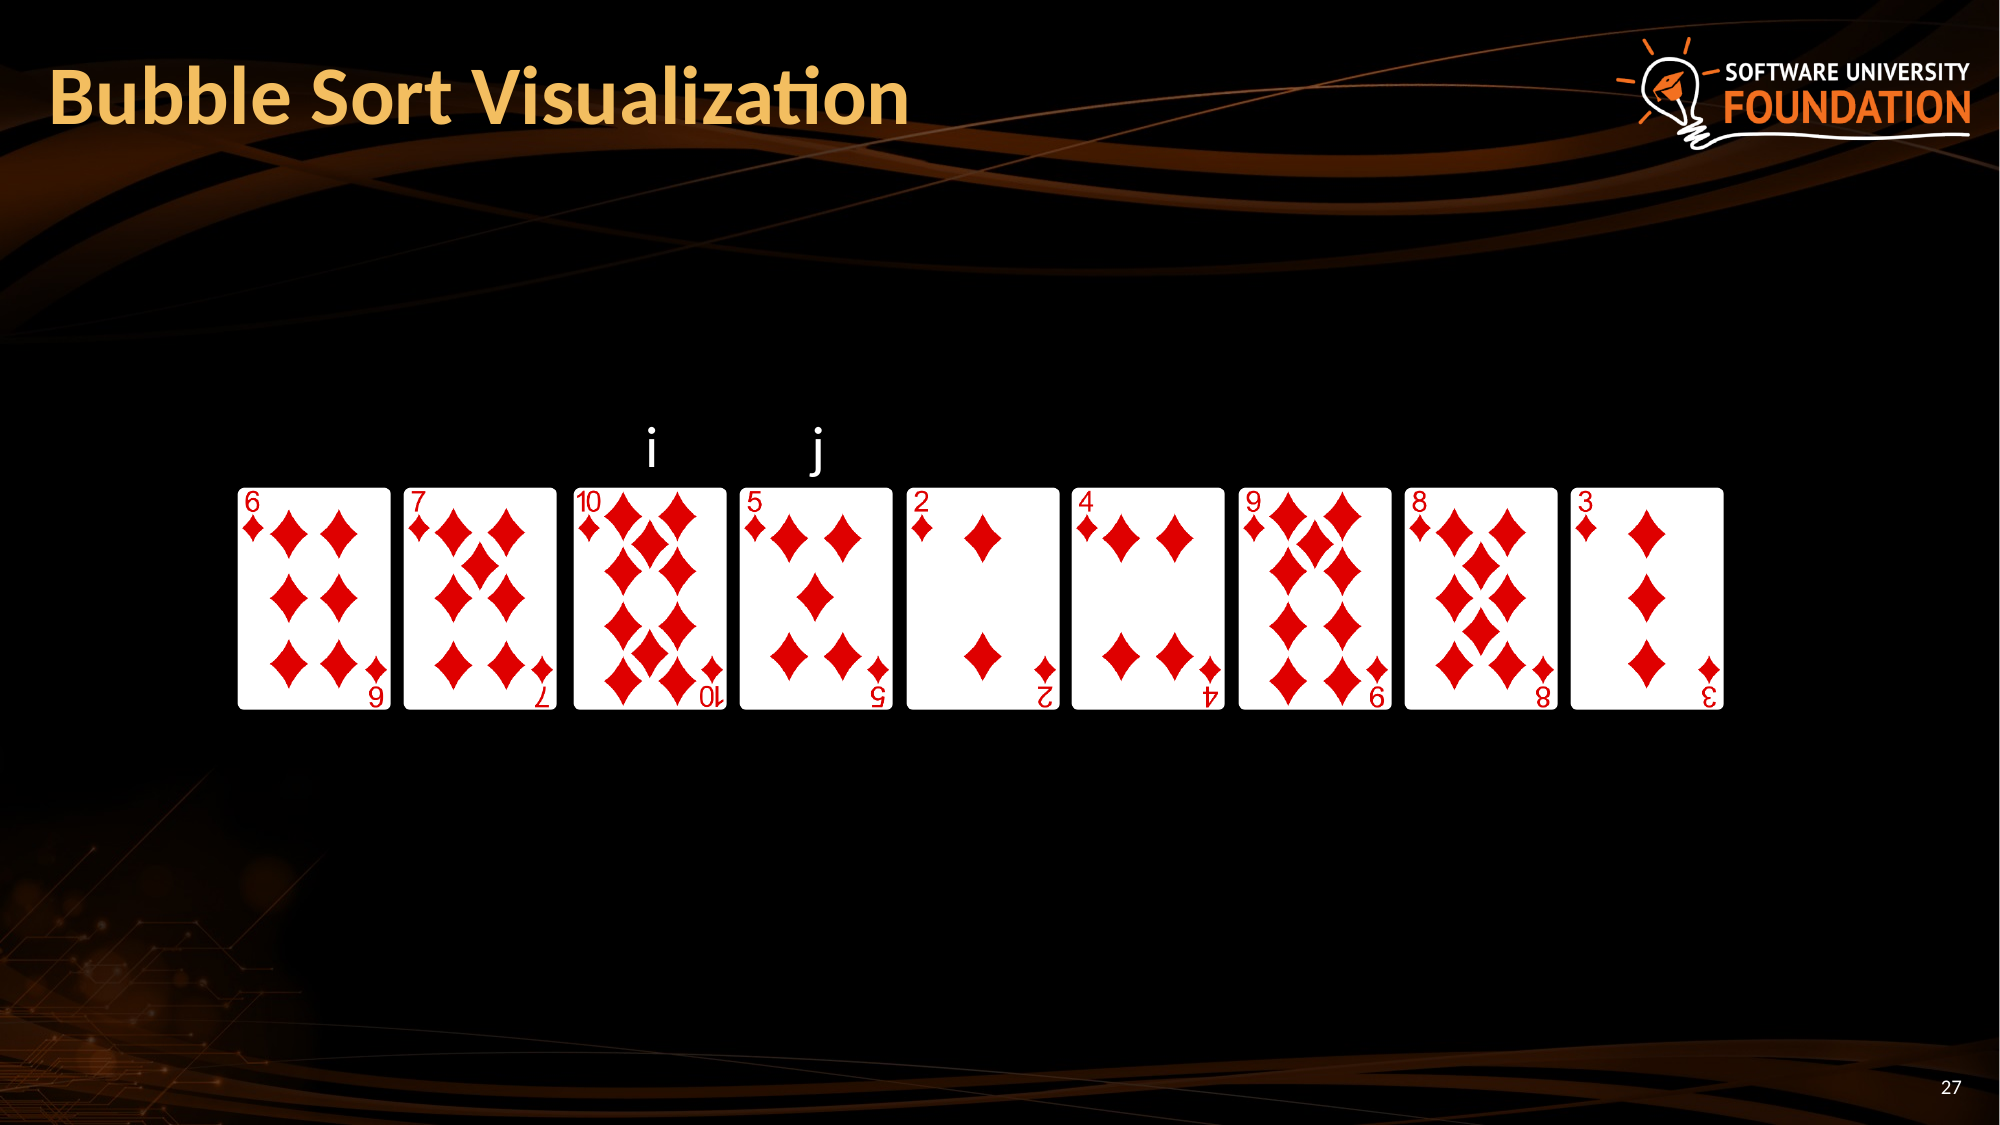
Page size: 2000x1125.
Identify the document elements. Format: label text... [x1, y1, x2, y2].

text_box j [796, 401, 841, 487]
title Bubble Sort Visualization [30, 6, 1602, 189]
picture [0, 0, 2000, 1125]
text_box i [630, 401, 674, 487]
slide_number <number> [1897, 1070, 1968, 1103]
